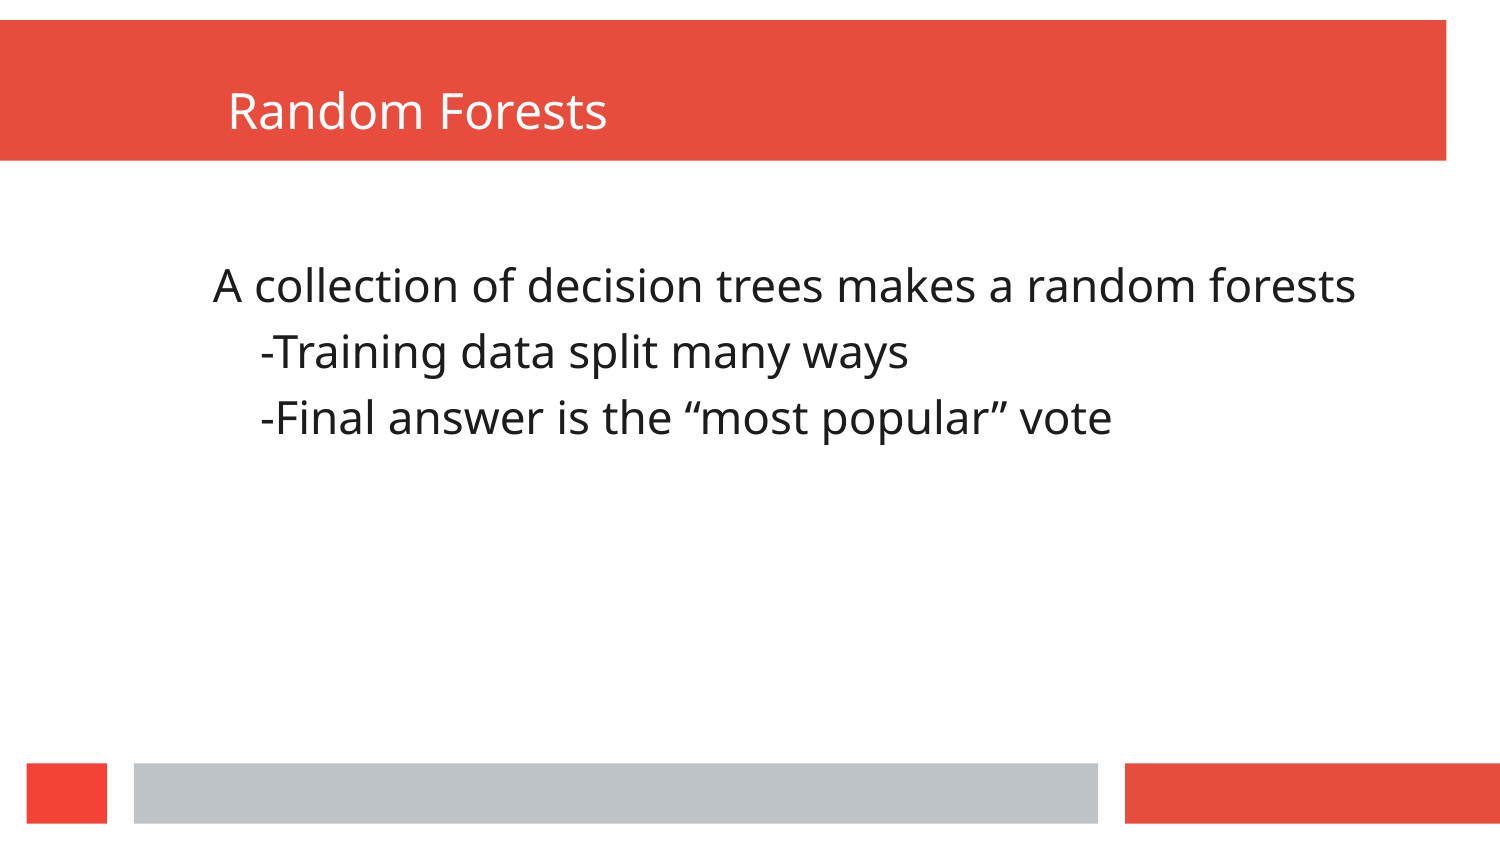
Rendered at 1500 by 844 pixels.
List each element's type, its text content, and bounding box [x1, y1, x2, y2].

title Random Forests [212, 64, 1368, 215]
list A collection of decision trees makes a random forests -Training data split many ways -Final answer is the “most popular” vote [212, 257, 1368, 735]
